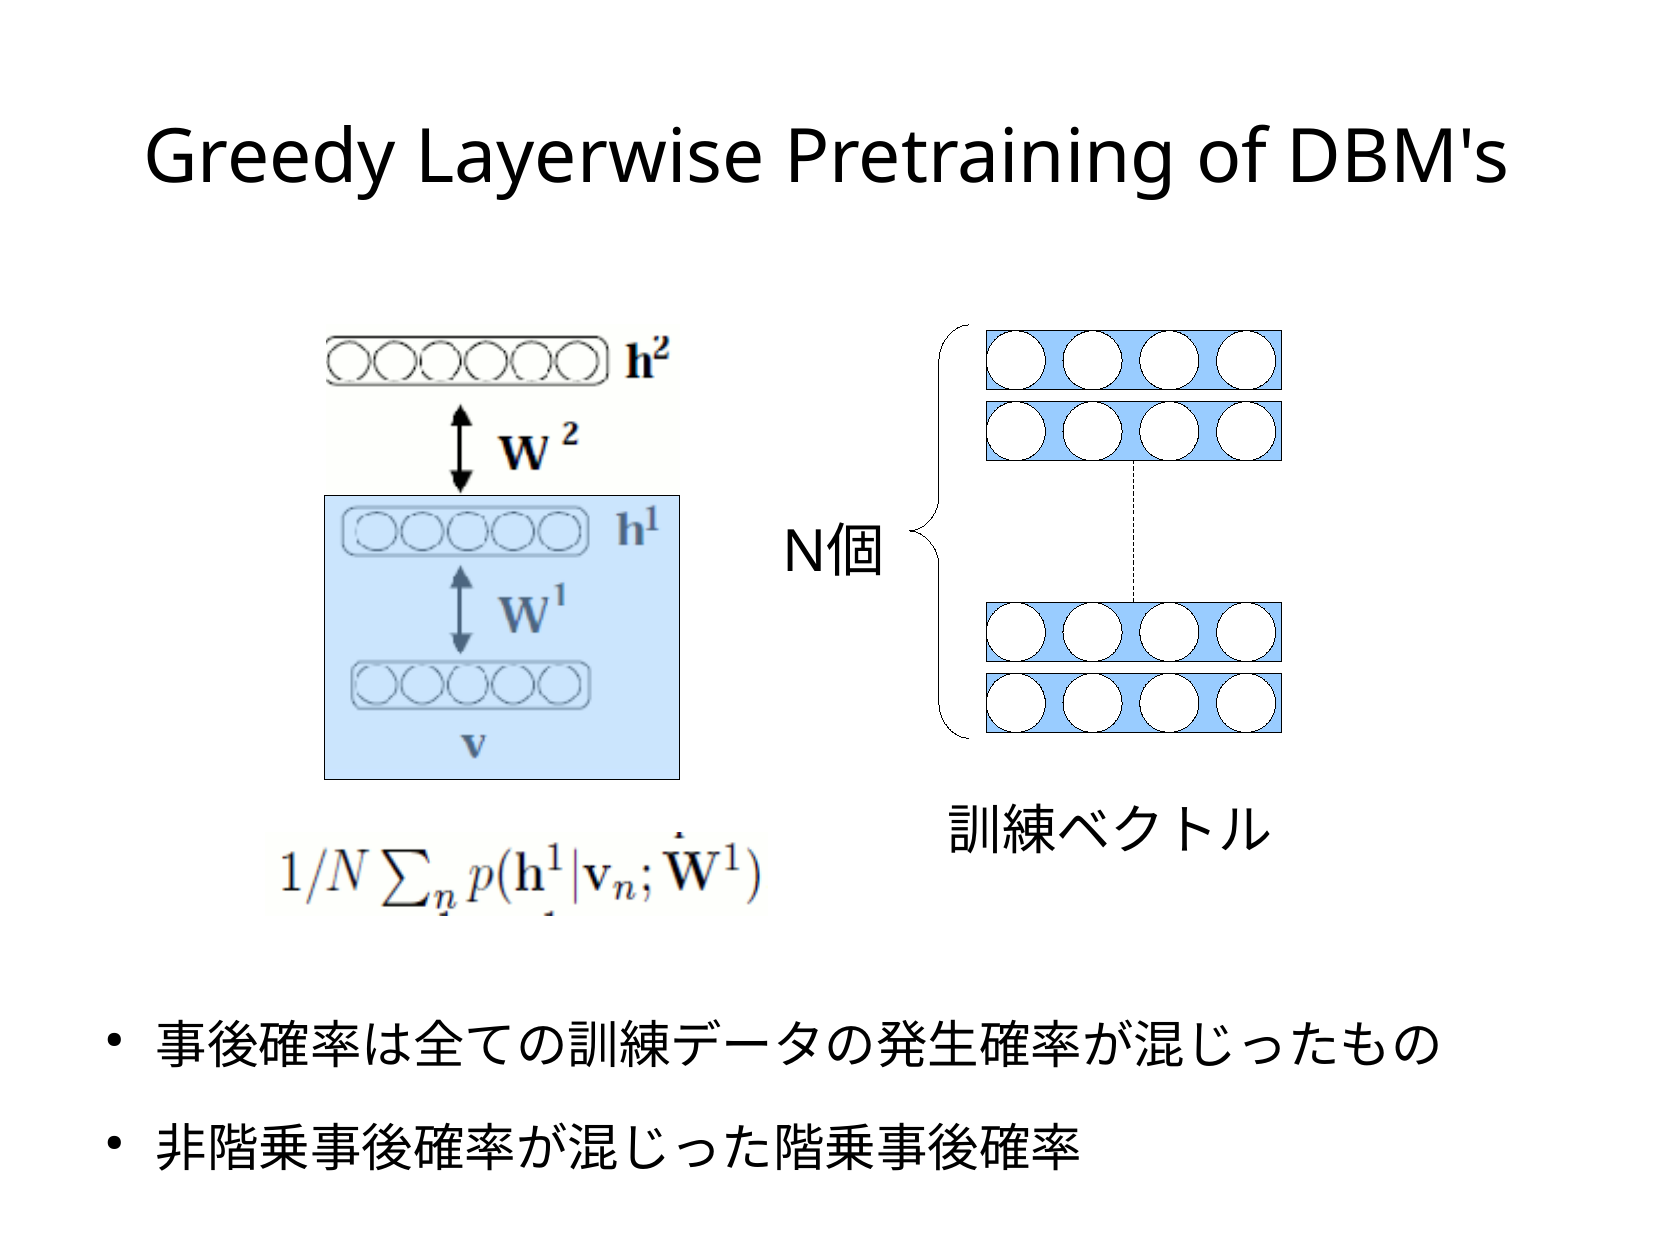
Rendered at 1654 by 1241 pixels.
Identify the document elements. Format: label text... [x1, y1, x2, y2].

text_box [986, 330, 1282, 390]
text_box [986, 602, 1282, 662]
picture [326, 324, 680, 495]
title Greedy Layerwise Pretraining of DBM's [82, 56, 1571, 250]
text_box [986, 673, 1282, 733]
text_box [986, 401, 1282, 461]
picture [265, 832, 768, 916]
list 事後確率は全ての訓練データの発生確率が混じったもの 非階乗事後確率が混じった階乗事後確率 [88, 1003, 1595, 1182]
text_box [324, 495, 680, 780]
text_box 訓練ベクトル [933, 779, 1256, 849]
text_box N個 [767, 496, 893, 570]
